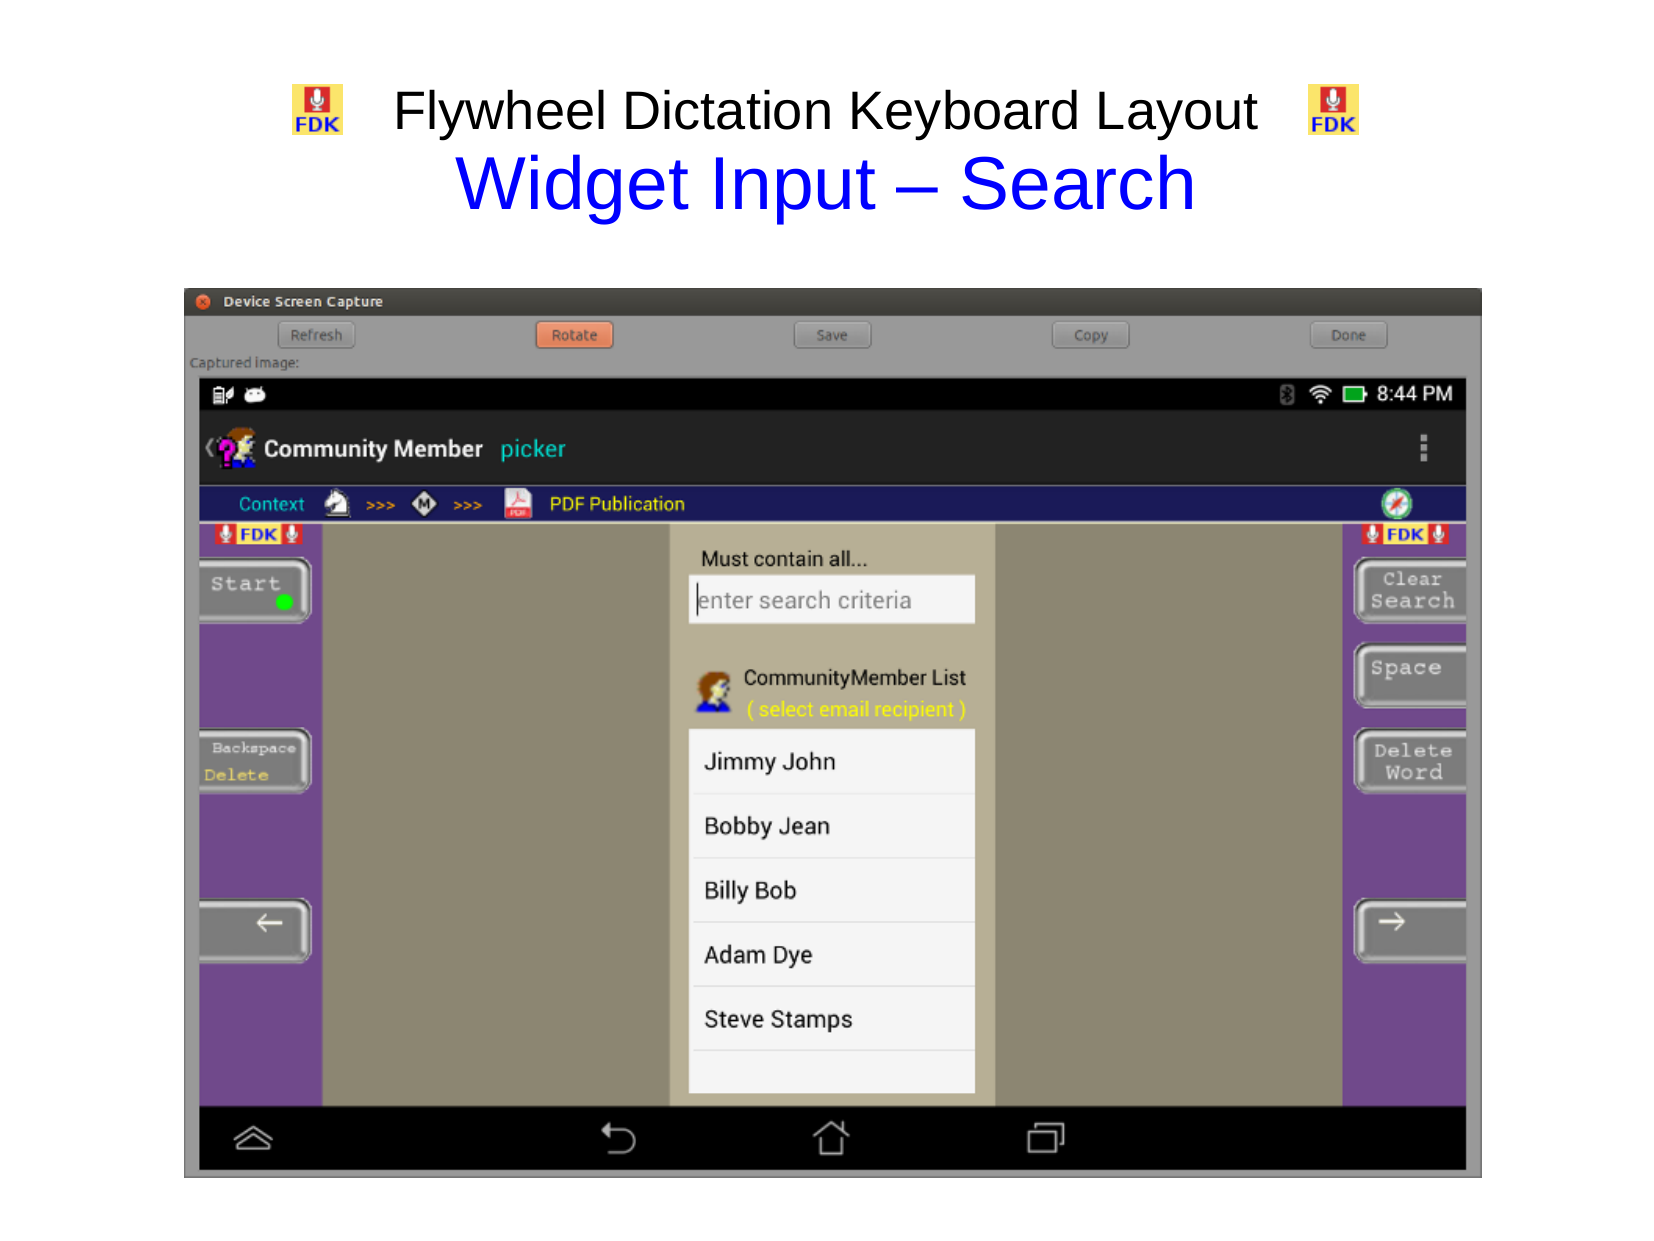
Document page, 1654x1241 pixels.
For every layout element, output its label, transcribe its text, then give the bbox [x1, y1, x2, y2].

picture [1308, 84, 1359, 136]
picture [184, 288, 1482, 1178]
title Flywheel Dictation Keyboard Layout Widget Input – Search [82, 49, 1571, 257]
picture [292, 84, 343, 136]
